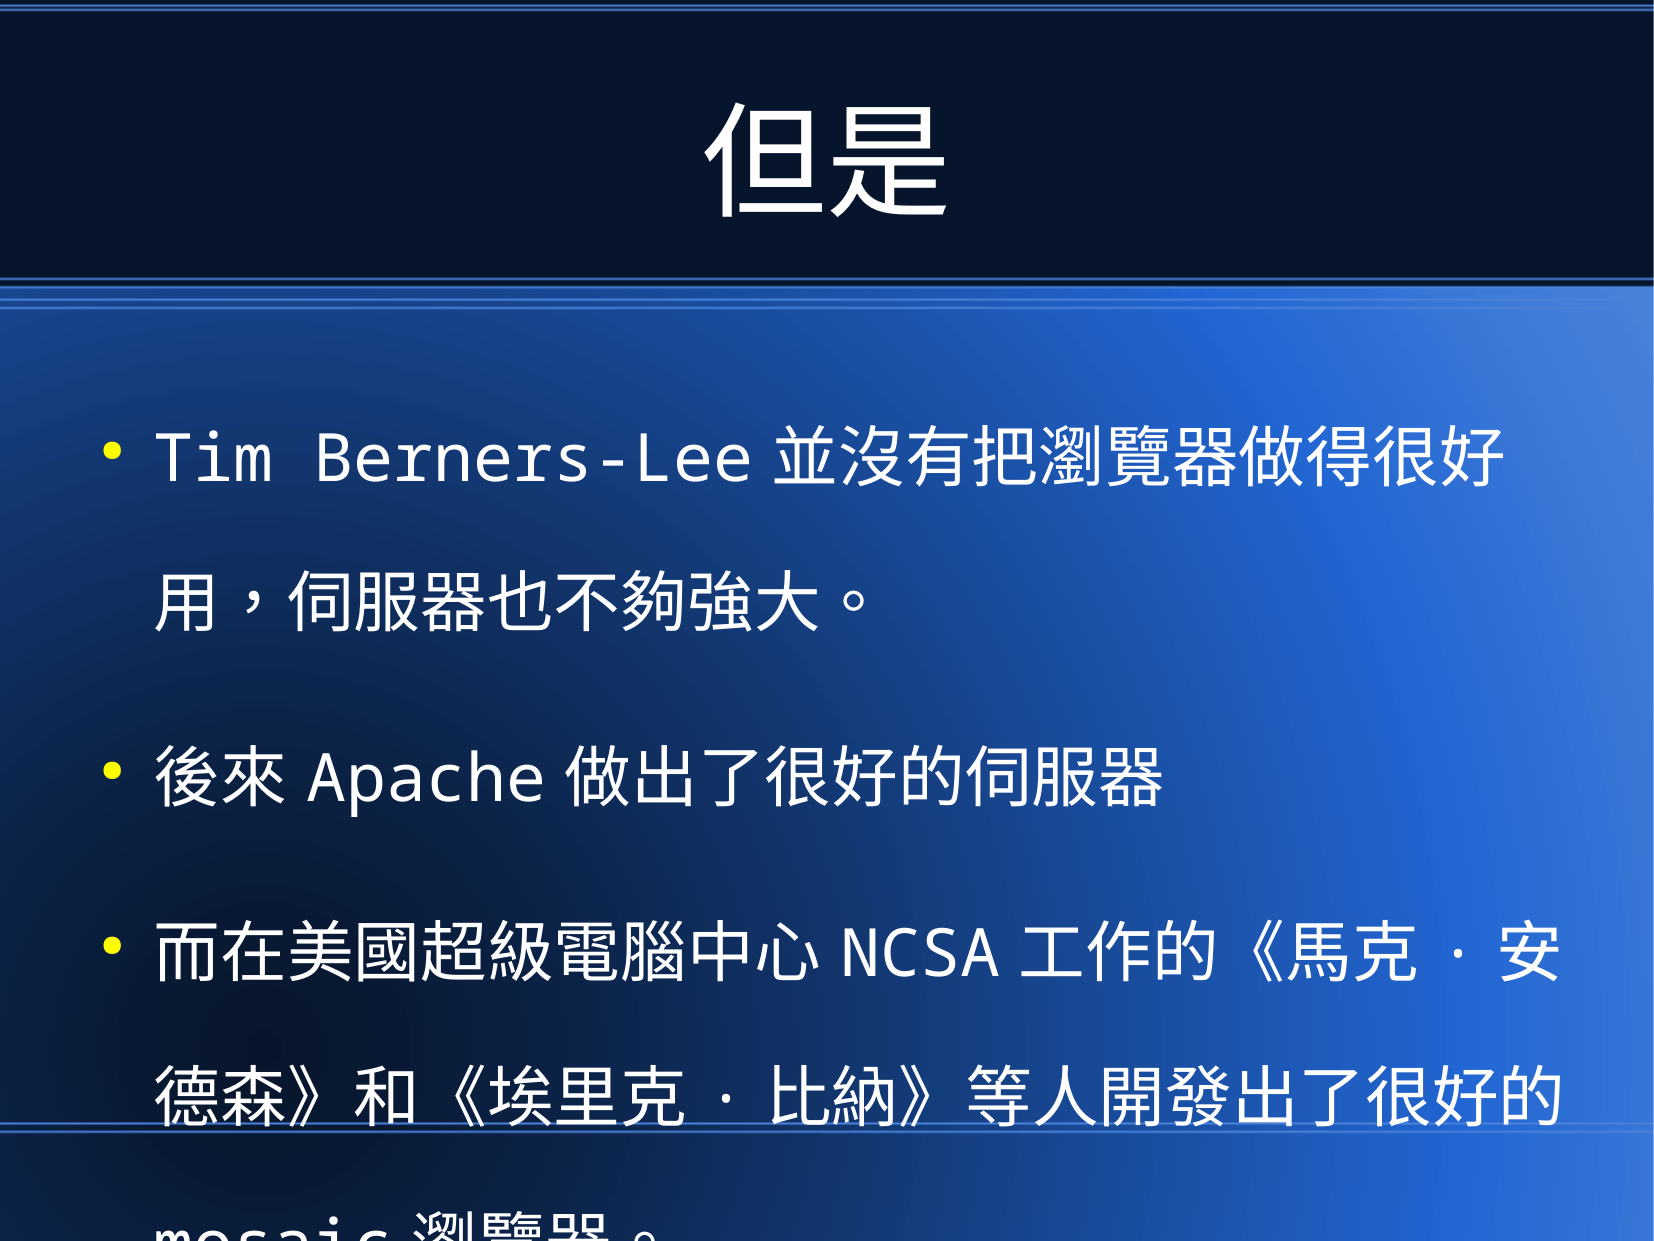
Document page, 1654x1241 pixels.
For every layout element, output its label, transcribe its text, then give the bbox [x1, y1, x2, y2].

list Tim Berners-Lee並沒有把瀏覽器做得很好用，伺服器也不夠強大。 後來Apache做出了很好的伺服器 而在美國超級電腦中心NCSA工作的《馬克·安德森》和《埃里克·比納》等人開發出了很好的mosaic瀏覽器。 [82, 355, 1571, 1241]
title 但是 [82, 49, 1571, 257]
picture [0, 0, 1654, 1241]
